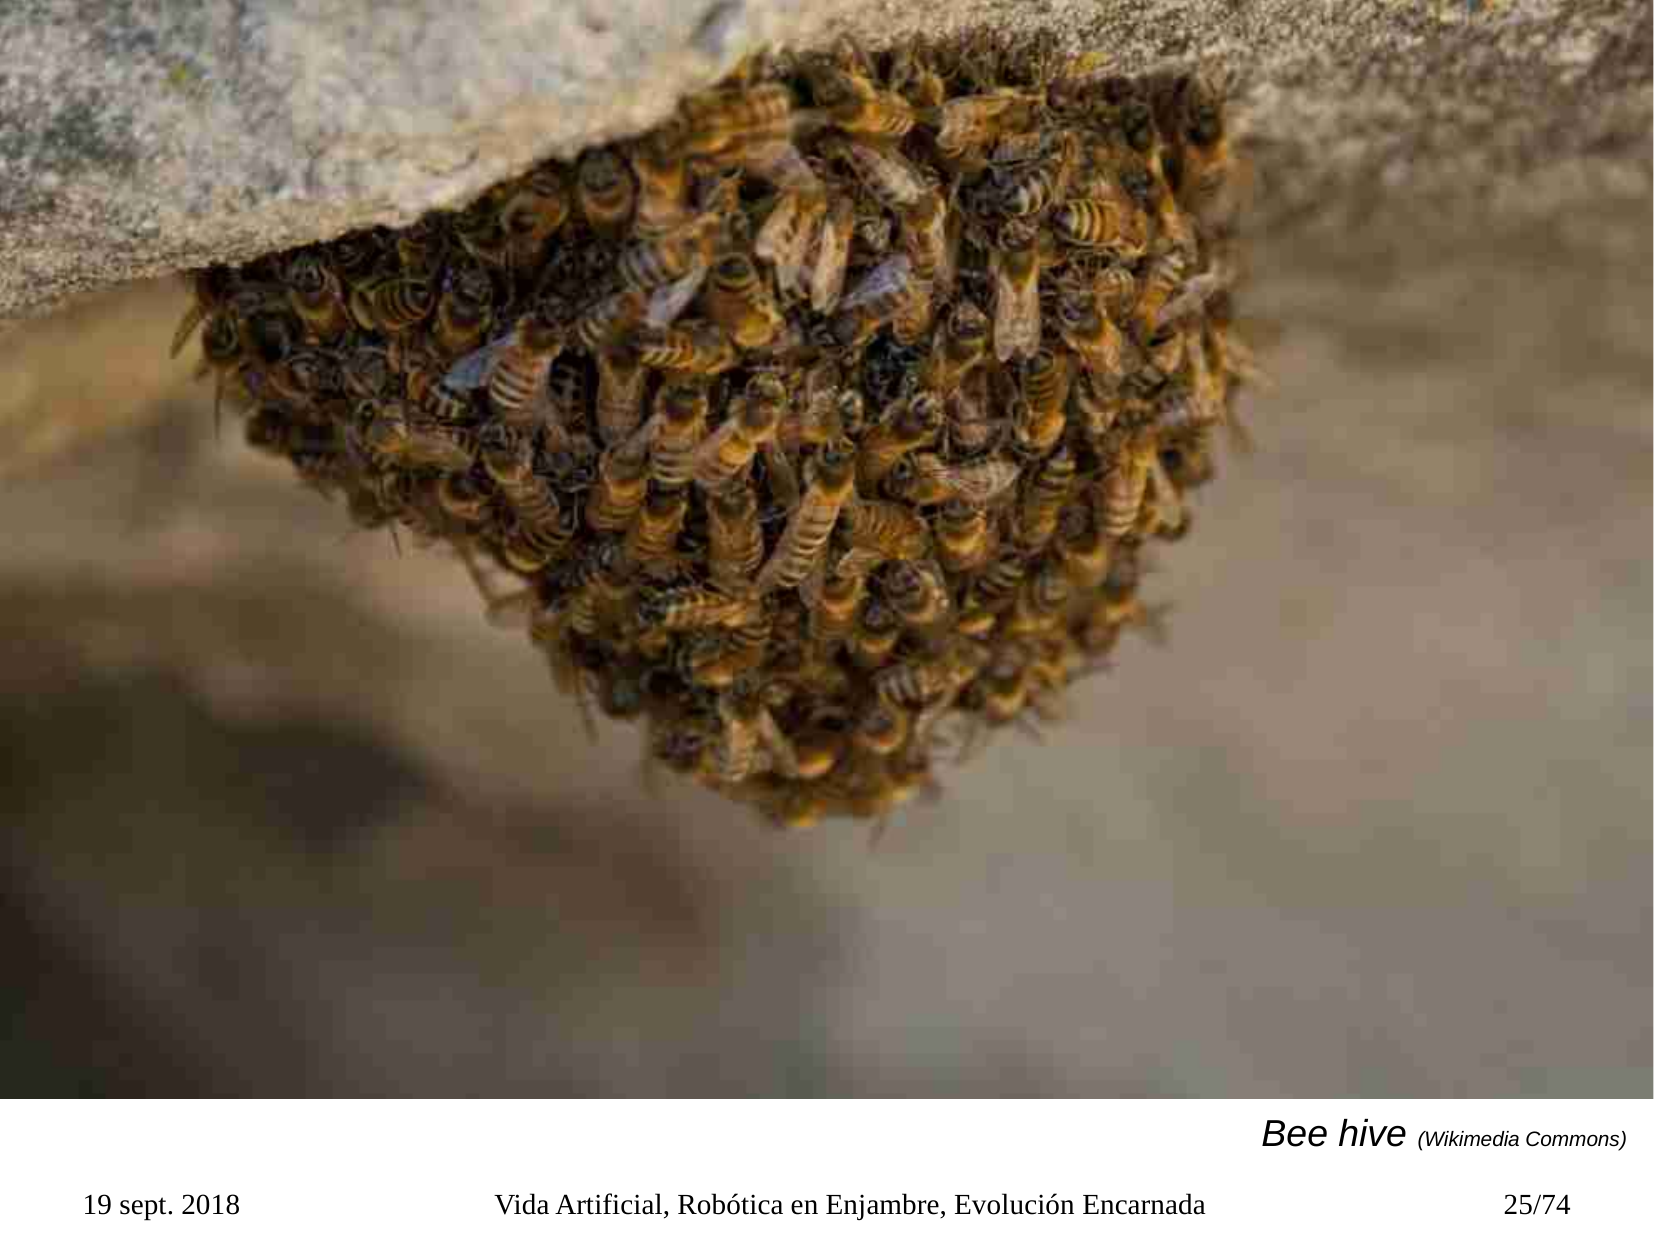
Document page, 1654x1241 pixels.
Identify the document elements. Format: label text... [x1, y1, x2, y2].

picture [0, 0, 1654, 1099]
text_box Bee hive (Wikimedia Commons) [177, 1105, 1642, 1163]
